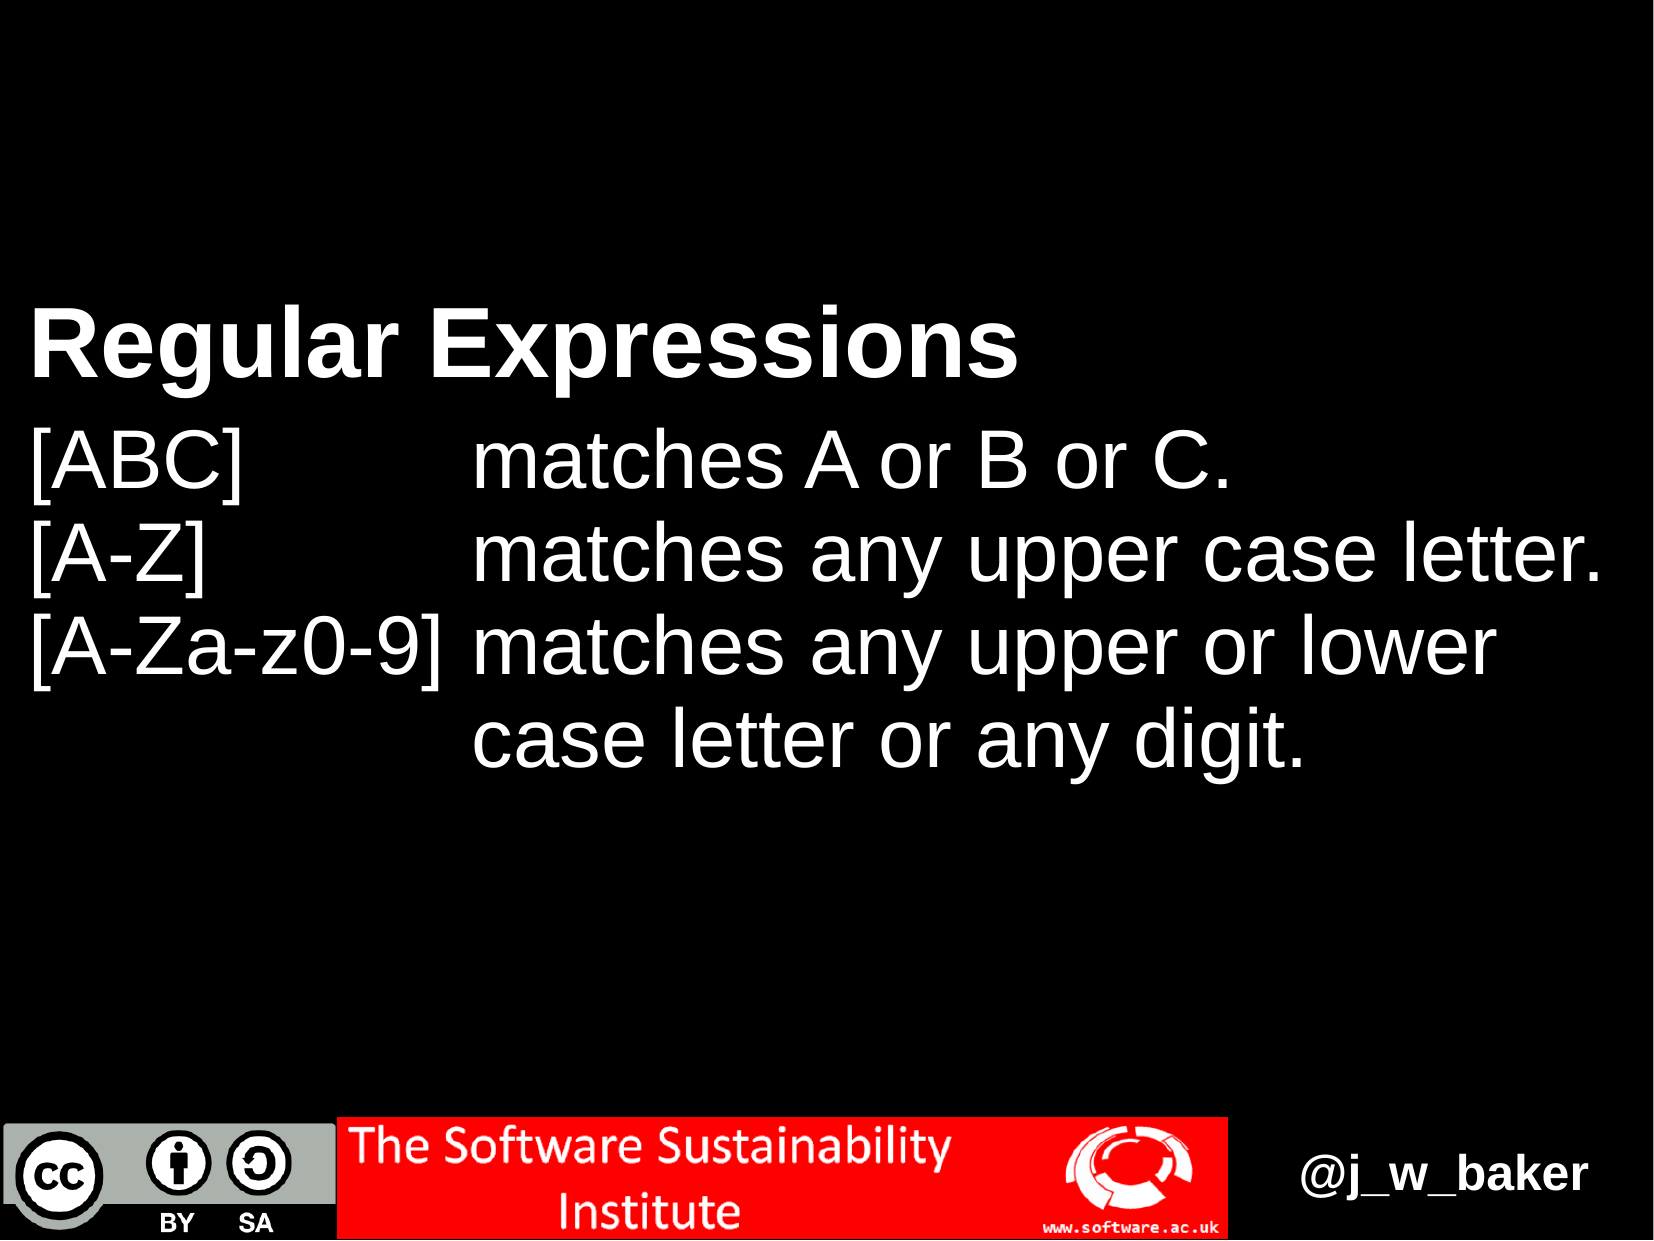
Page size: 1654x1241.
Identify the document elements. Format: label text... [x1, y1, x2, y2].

text_box Regular Expressions [ABC] matches A or B or C. [A-Z] matches any upper case letter. [A-Za-z0-9] matches any upper or lower case letter or any digit. [28, 286, 1623, 786]
picture [0, 1117, 1228, 1239]
text_box @j_w_baker [1266, 1085, 1622, 1241]
